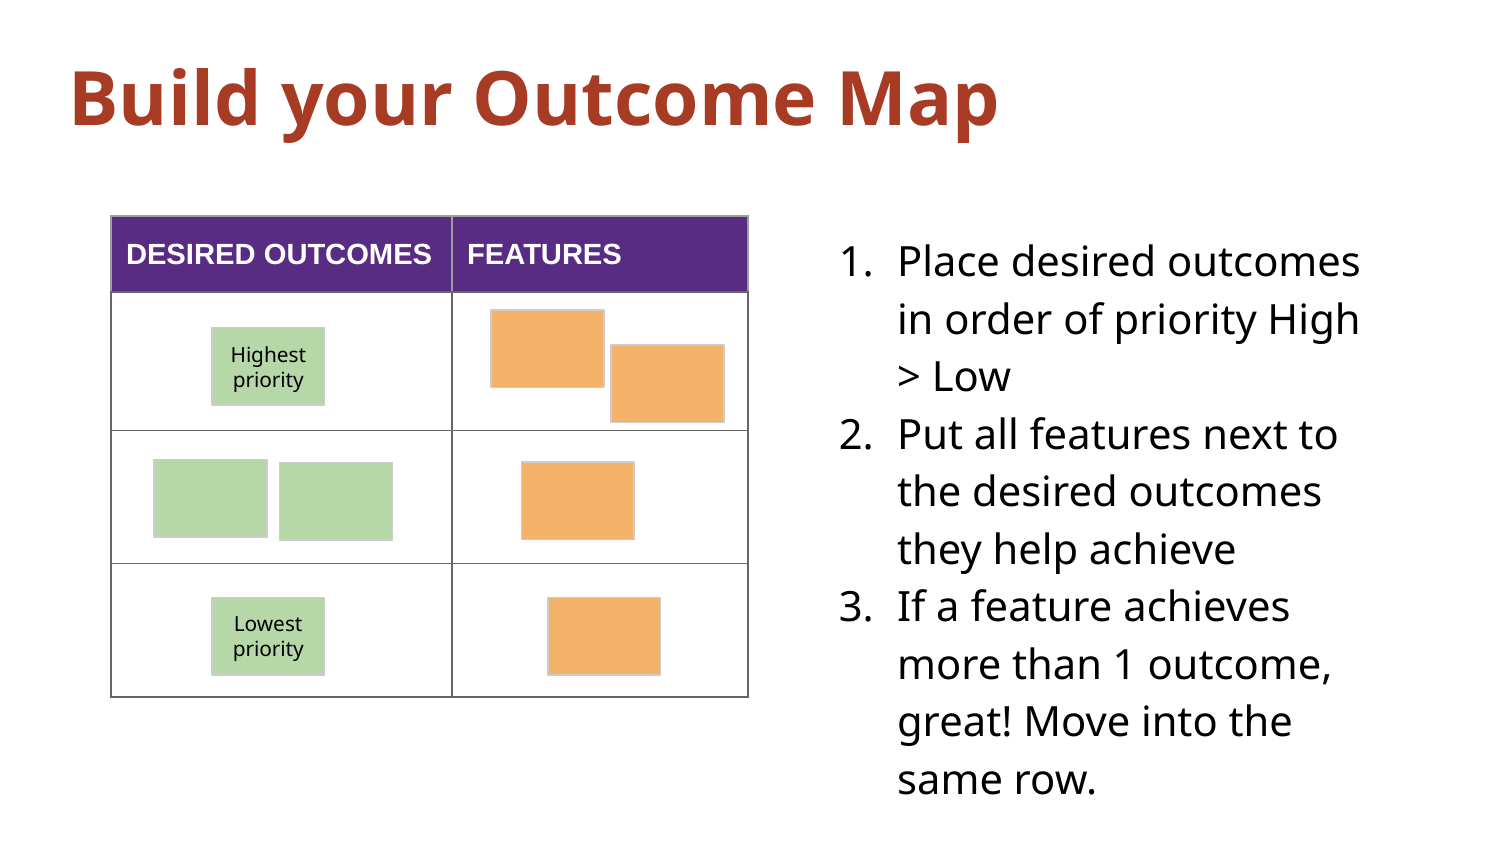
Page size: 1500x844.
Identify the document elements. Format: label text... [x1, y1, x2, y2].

table_header DESIRED OUTCOMES [112, 217, 451, 291]
text_box Build your Outcome Map [53, 39, 1391, 152]
text_box Place desired outcomes in order of priority High > Low Put all features next to the desired outcomes they help achieve If a feature achieves more than 1 outcome, great! Move into the same row. [807, 212, 1406, 701]
table_cell [112, 564, 451, 696]
table_cell [453, 293, 747, 430]
text_box [611, 345, 725, 423]
text_box Lowest priority [211, 597, 325, 675]
text_box [279, 462, 393, 540]
text_box [154, 459, 268, 537]
table_cell [453, 431, 747, 563]
table_cell [112, 431, 451, 563]
text_box [547, 597, 661, 675]
text_box [490, 310, 604, 388]
table_cell [453, 564, 747, 696]
table_header FEATURES [453, 217, 747, 291]
table_cell [112, 293, 451, 430]
text_box Highest priority [211, 327, 325, 406]
text_box [521, 462, 635, 540]
